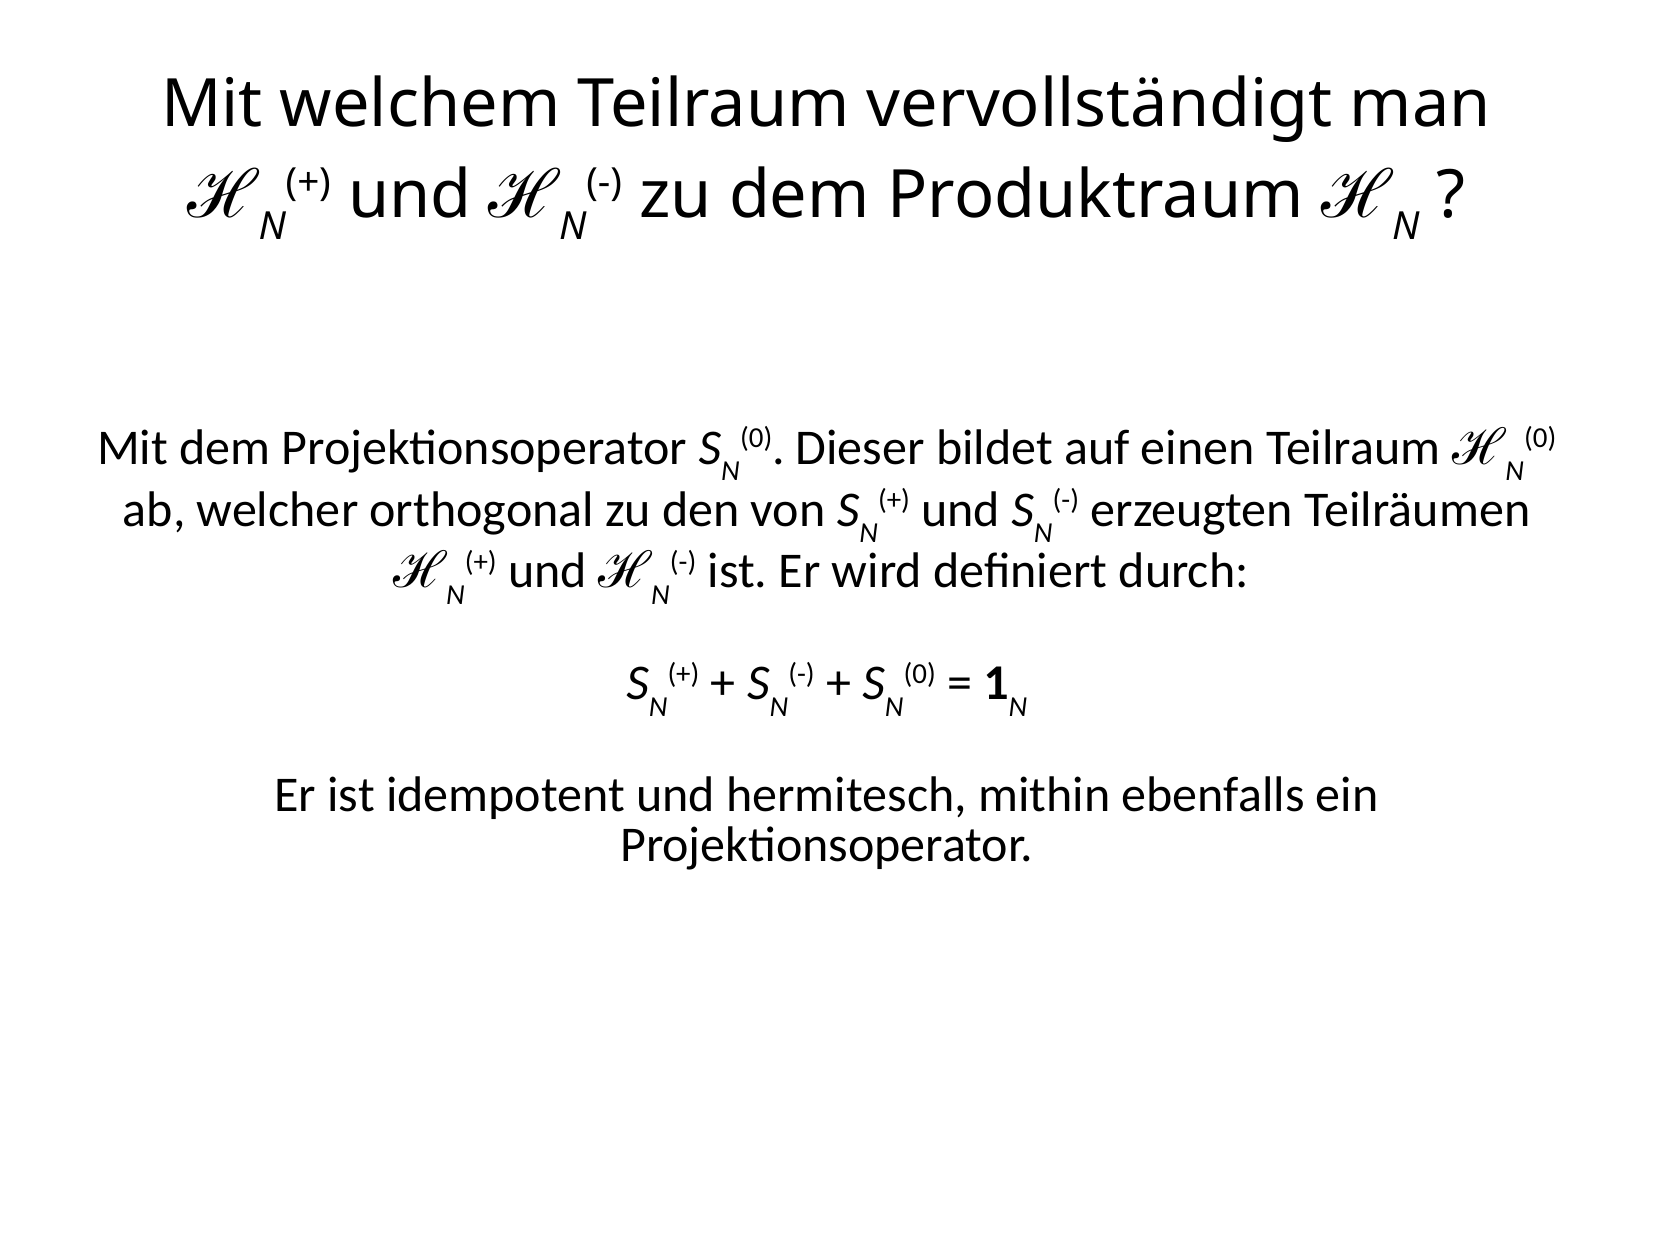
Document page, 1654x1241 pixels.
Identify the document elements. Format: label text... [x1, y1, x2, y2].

subtitle Mit dem Projektionsoperator SN(0). Dieser bildet auf einen Teilraum ℋN(0) ab, welcher orthogonal zu den von SN(+) und SN(-) erzeugten Teilräumen ℋN(+) und ℋN(-) ist. Er wird definiert durch: SN(+) + SN(-) + SN(0) = 1N Er ist idempotent und hermitesch, mithin ebenfalls ein Projektionsoperator. [82, 290, 1571, 1010]
title Mit welchem Teilraum vervollständigt man ℋN(+) und ℋN(-) zu dem Produktraum ℋN ? [82, 49, 1571, 257]
